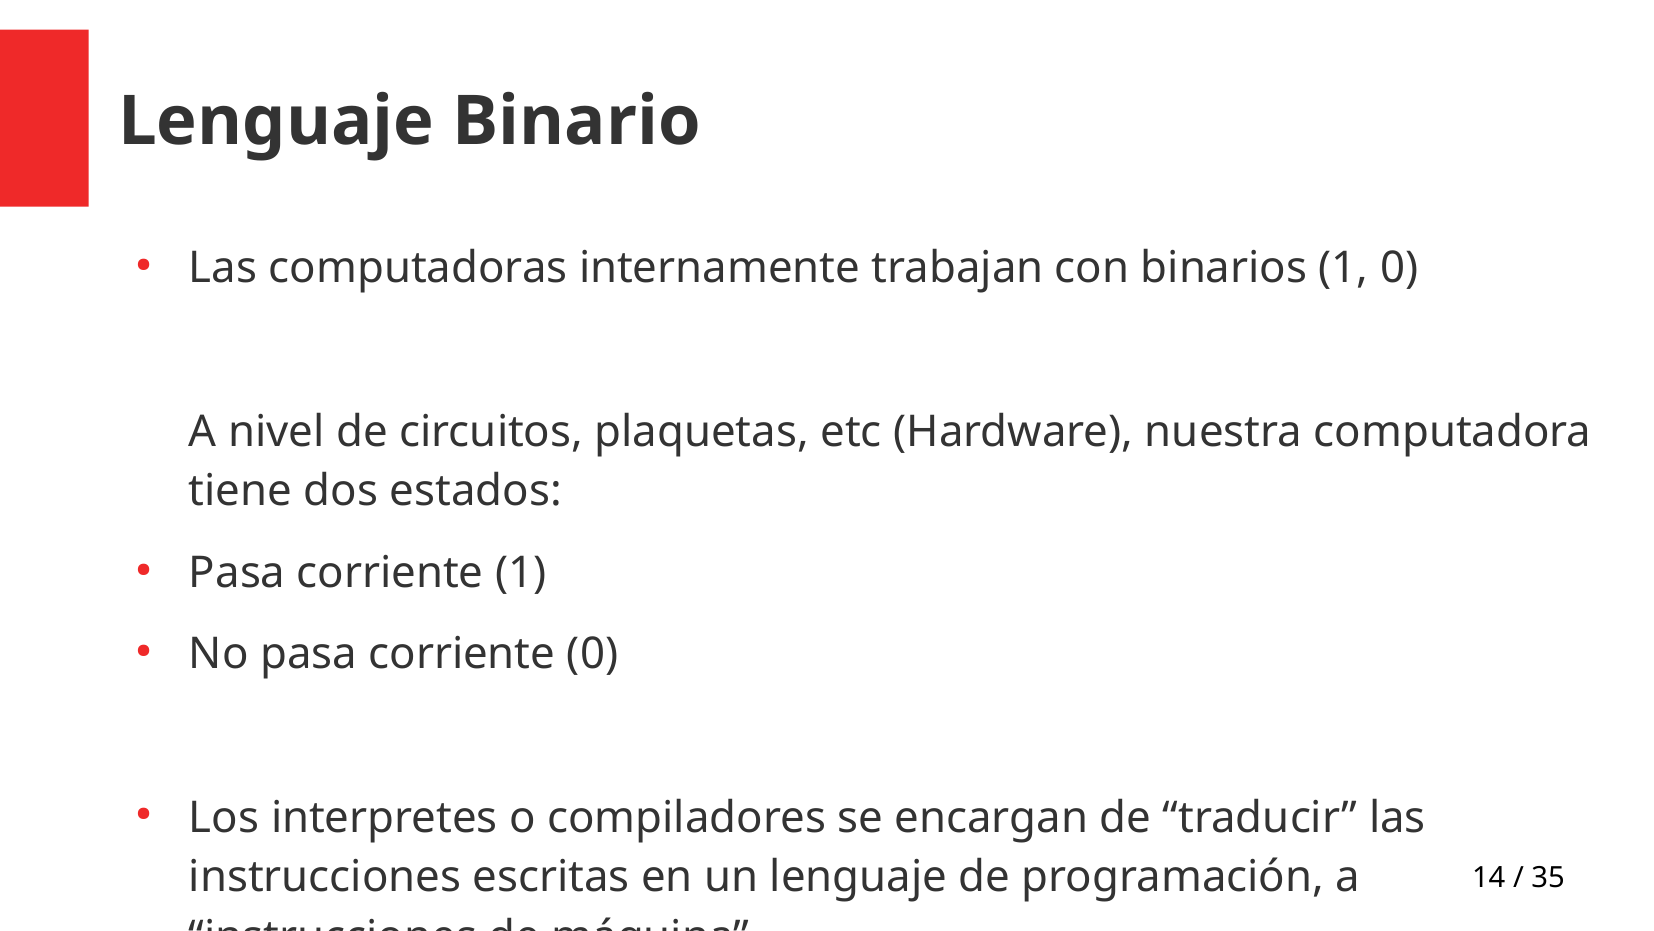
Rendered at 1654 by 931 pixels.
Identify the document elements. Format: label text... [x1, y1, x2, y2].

list Las computadoras internamente trabajan con binarios (1, 0) A nivel de circuitos, plaquetas, etc (Hardware), nuestra computadora tiene dos estados: Pasa corriente (1) No pasa corriente (0) Los interpretes o compiladores se encargan de “traducir” las instrucciones escritas en un lenguaje de programación, a “instrucciones de máquina” [118, 236, 1595, 798]
title Lenguaje Binario [118, 29, 1595, 207]
